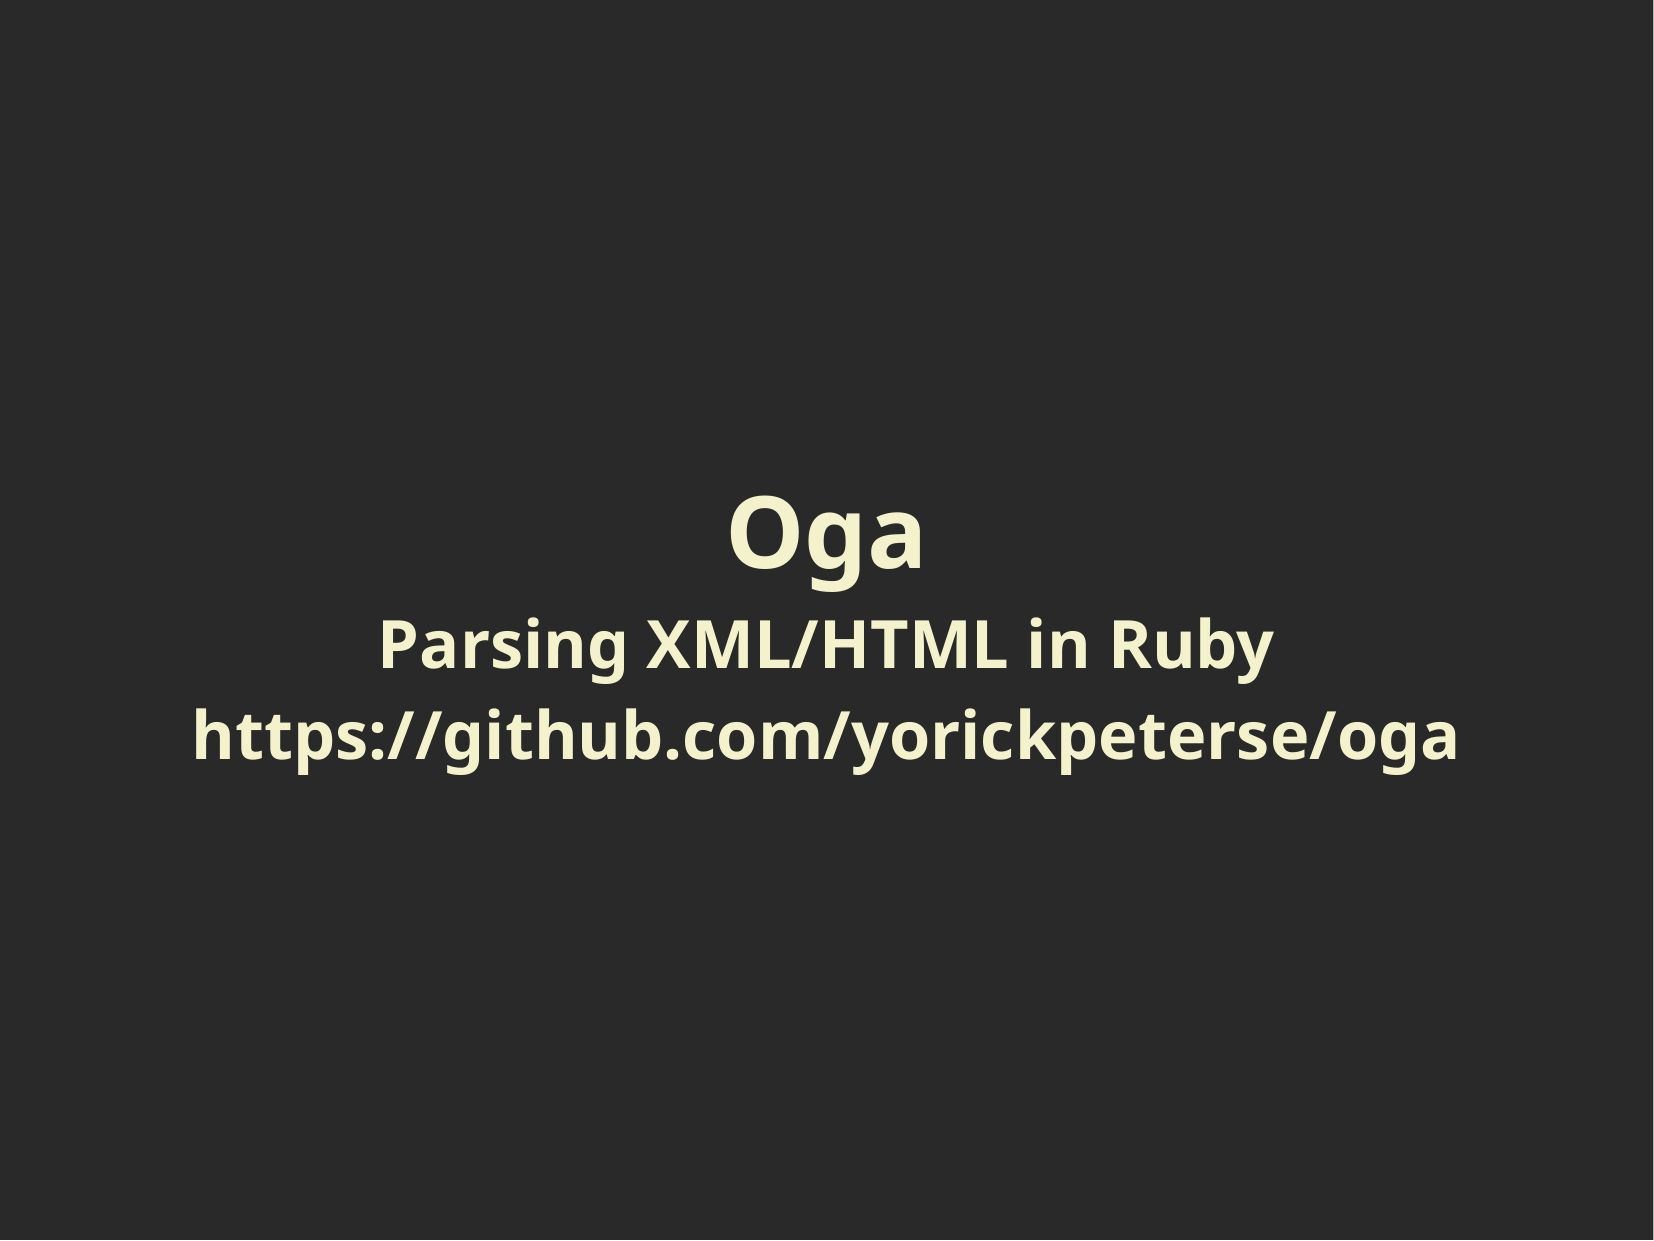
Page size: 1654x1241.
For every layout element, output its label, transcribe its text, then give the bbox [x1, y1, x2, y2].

subtitle Oga Parsing XML/HTML in Ruby https://github.com/yorickpeterse/oga [82, 140, 1571, 1101]
